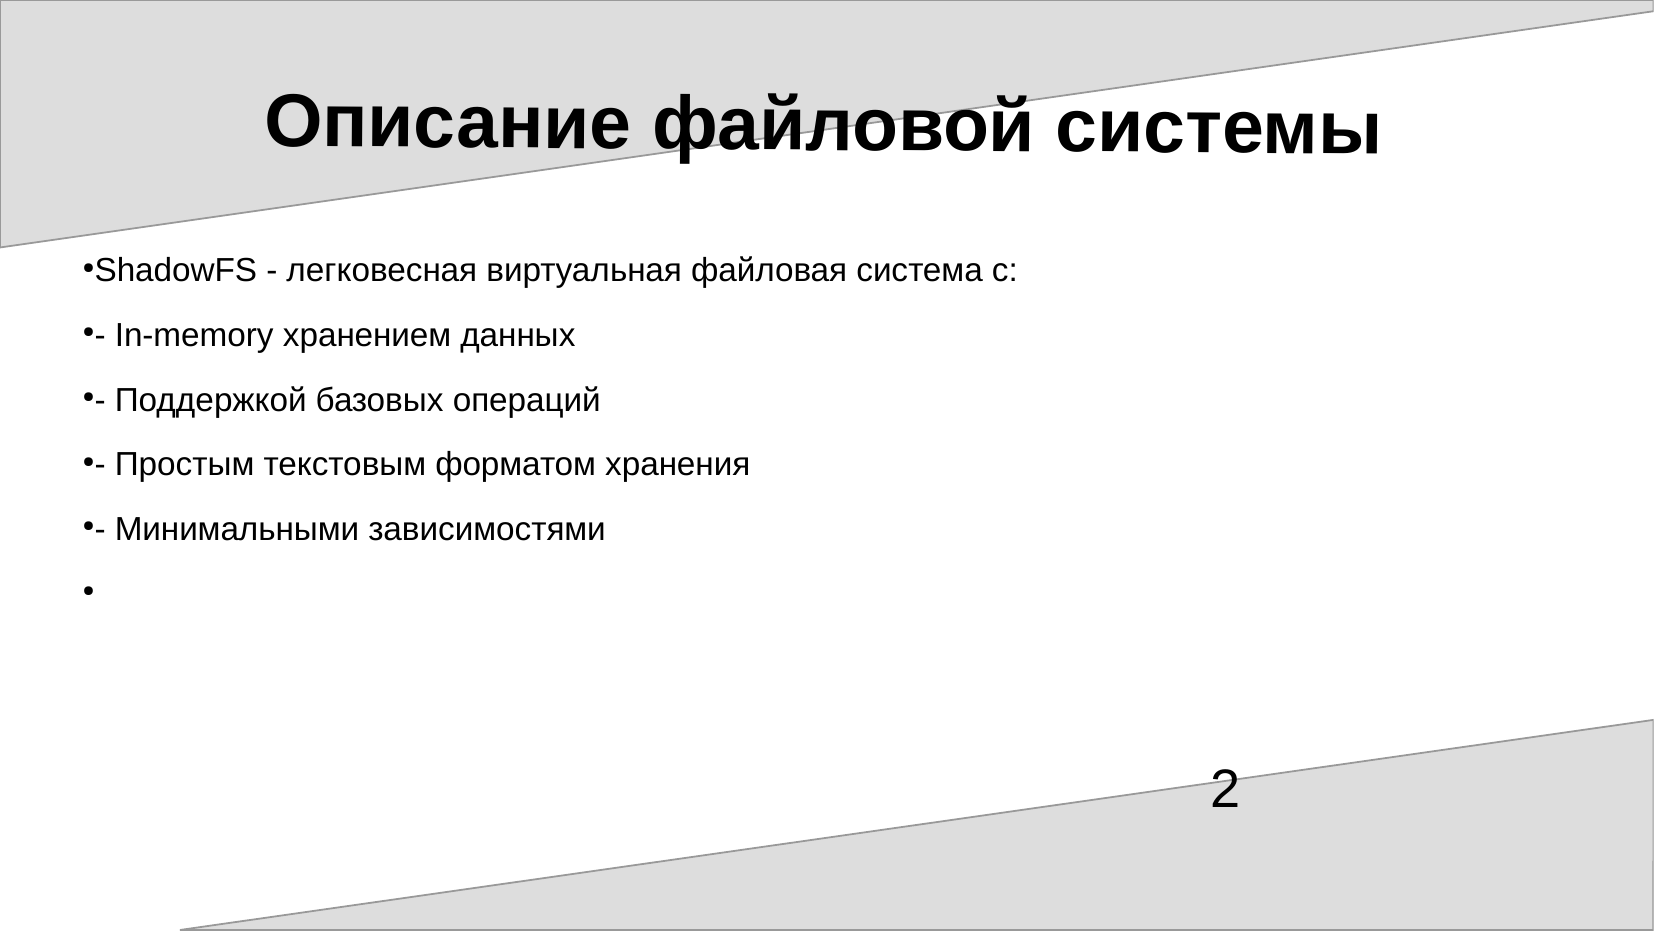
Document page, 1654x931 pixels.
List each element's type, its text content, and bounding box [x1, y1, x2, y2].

list ShadowFS - легковесная виртуальная файловая система с: - In-memory хранением данных - Поддержкой базовых операций - Простым текстовым форматом хранения - Минимальными зависимостями [82, 248, 1538, 789]
title Описание файловой системы [84, 36, 1563, 204]
text_box [1210, 752, 1624, 818]
